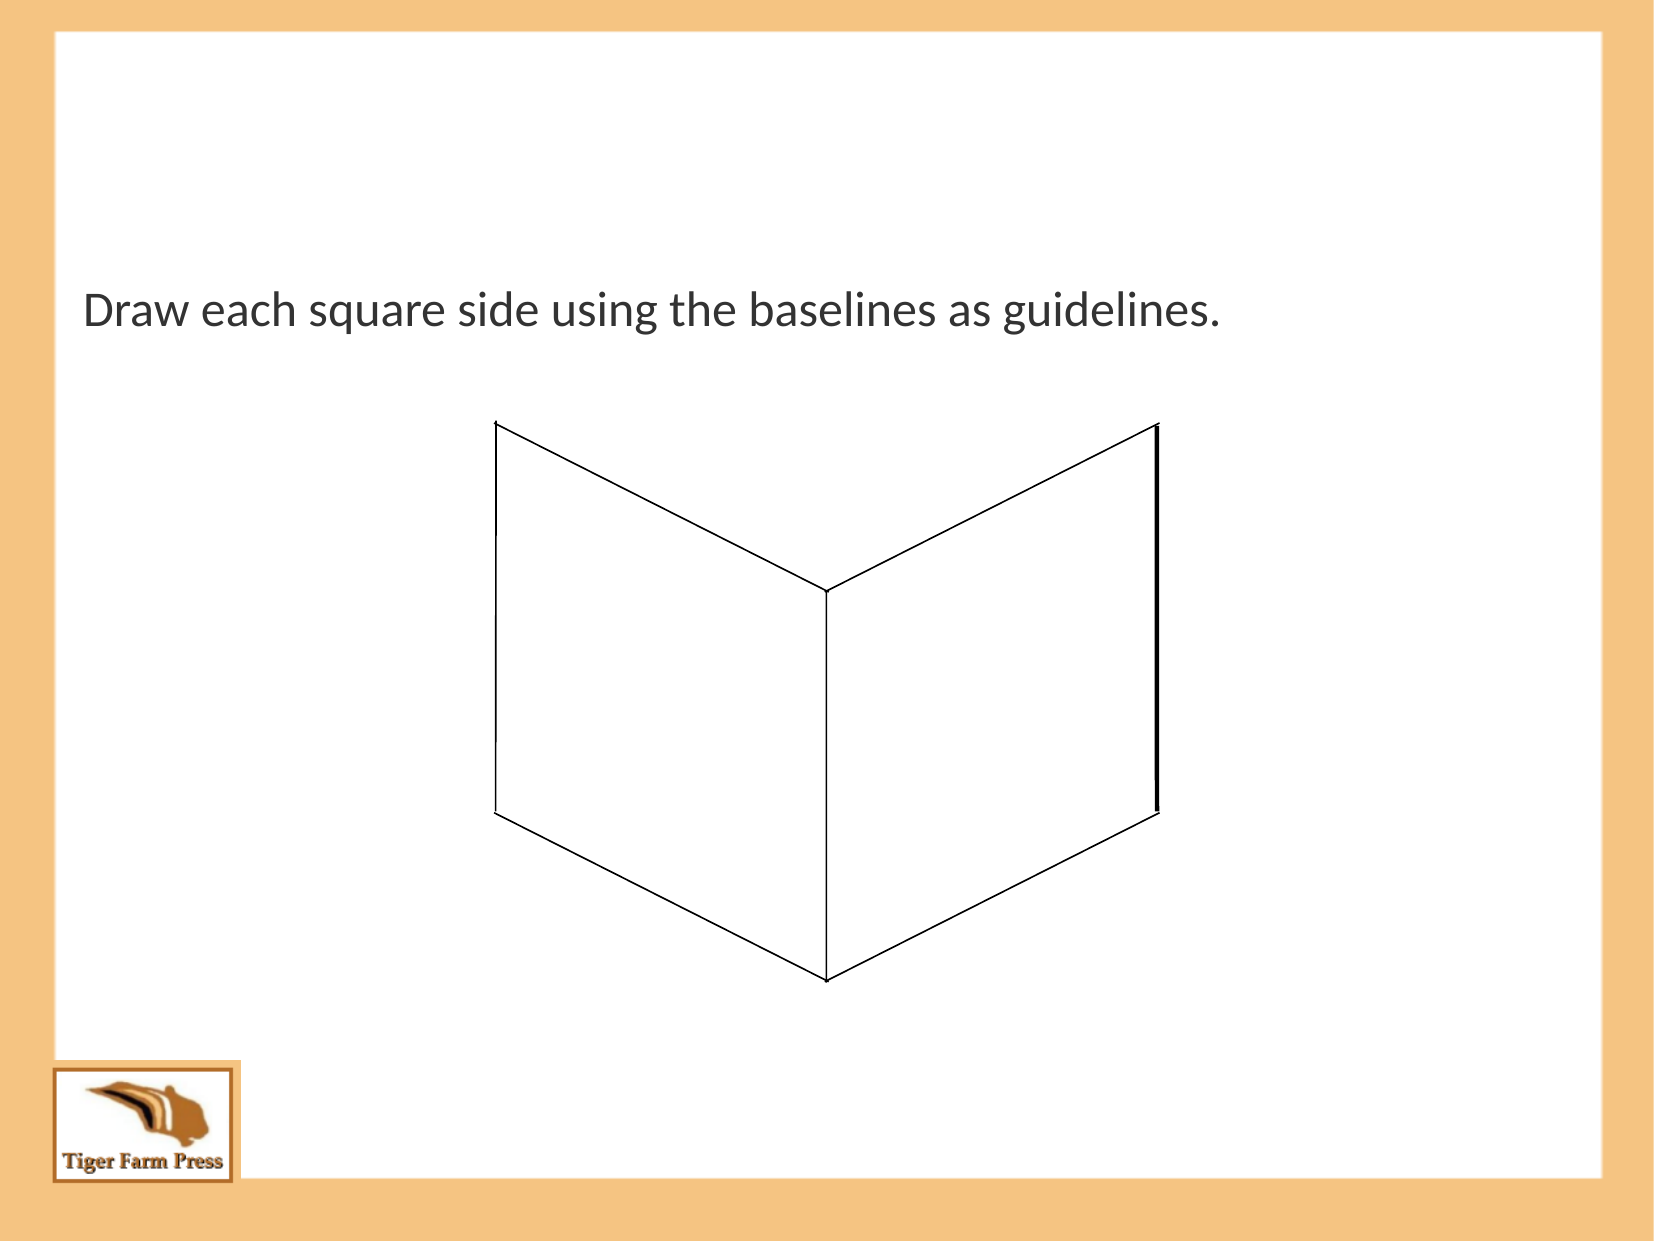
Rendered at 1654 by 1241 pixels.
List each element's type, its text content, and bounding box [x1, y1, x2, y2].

list Draw each square side using the baselines as guidelines. [83, 290, 1572, 1109]
picture [0, 0, 1654, 1241]
